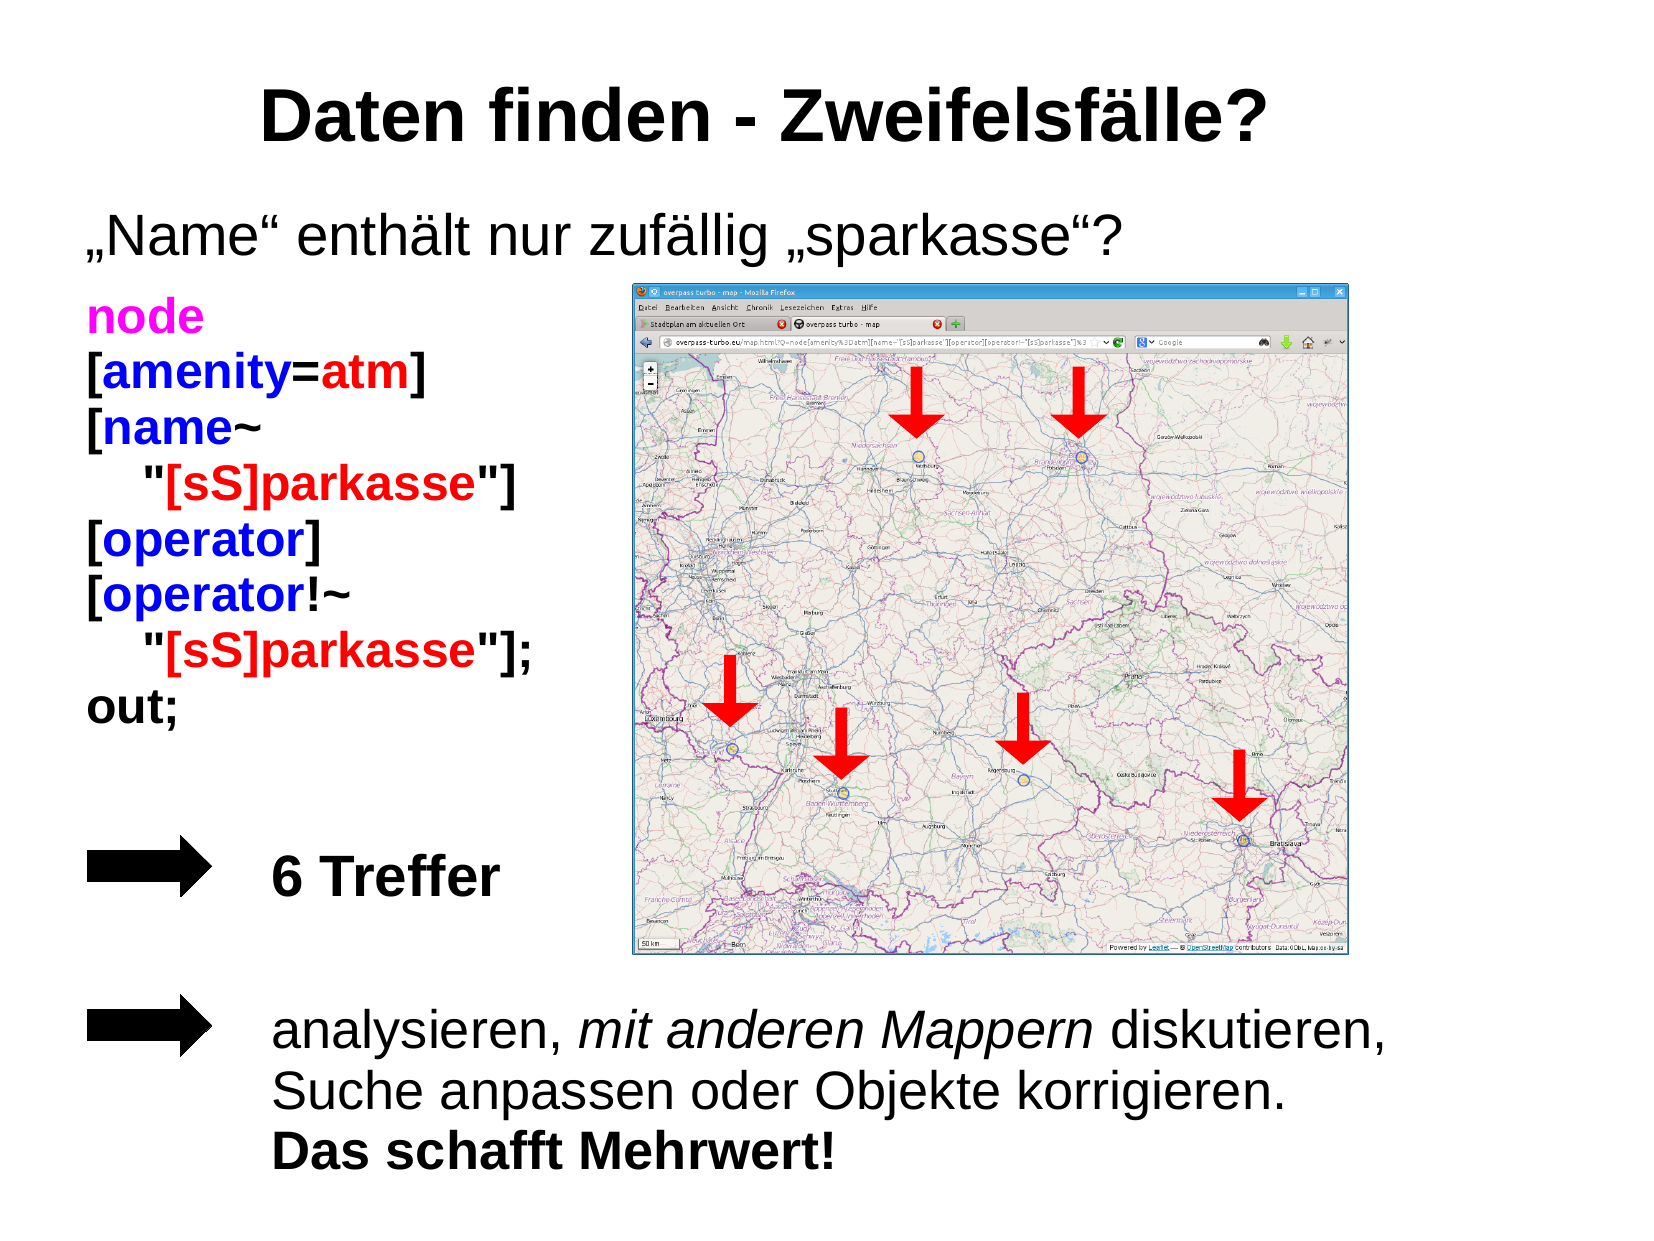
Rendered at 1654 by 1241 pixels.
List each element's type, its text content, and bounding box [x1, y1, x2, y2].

picture [632, 283, 1349, 956]
text_box [701, 654, 759, 728]
text_box „Name“ enthält nur zufällig „sparkasse“? [70, 195, 1141, 276]
text_box [1210, 749, 1269, 822]
text_box analysieren, mit anderen Mappern diskutieren, Suche anpassen oder Objekte korrigieren. Das schafft Mehrwert! [256, 992, 1530, 1189]
text_box [87, 994, 212, 1057]
text_box [812, 707, 870, 780]
text_box node [amenity=atm] [name~ "[sS]parkasse"] [operator] [operator!~ "[sS]parkasse"]; out; [71, 280, 589, 742]
text_box [1050, 366, 1108, 439]
text_box [994, 692, 1052, 765]
text_box [87, 835, 212, 897]
text_box Daten finden - Zweifelsfälle? [244, 65, 1287, 165]
text_box [887, 366, 946, 439]
text_box 6 Treffer [256, 836, 522, 916]
